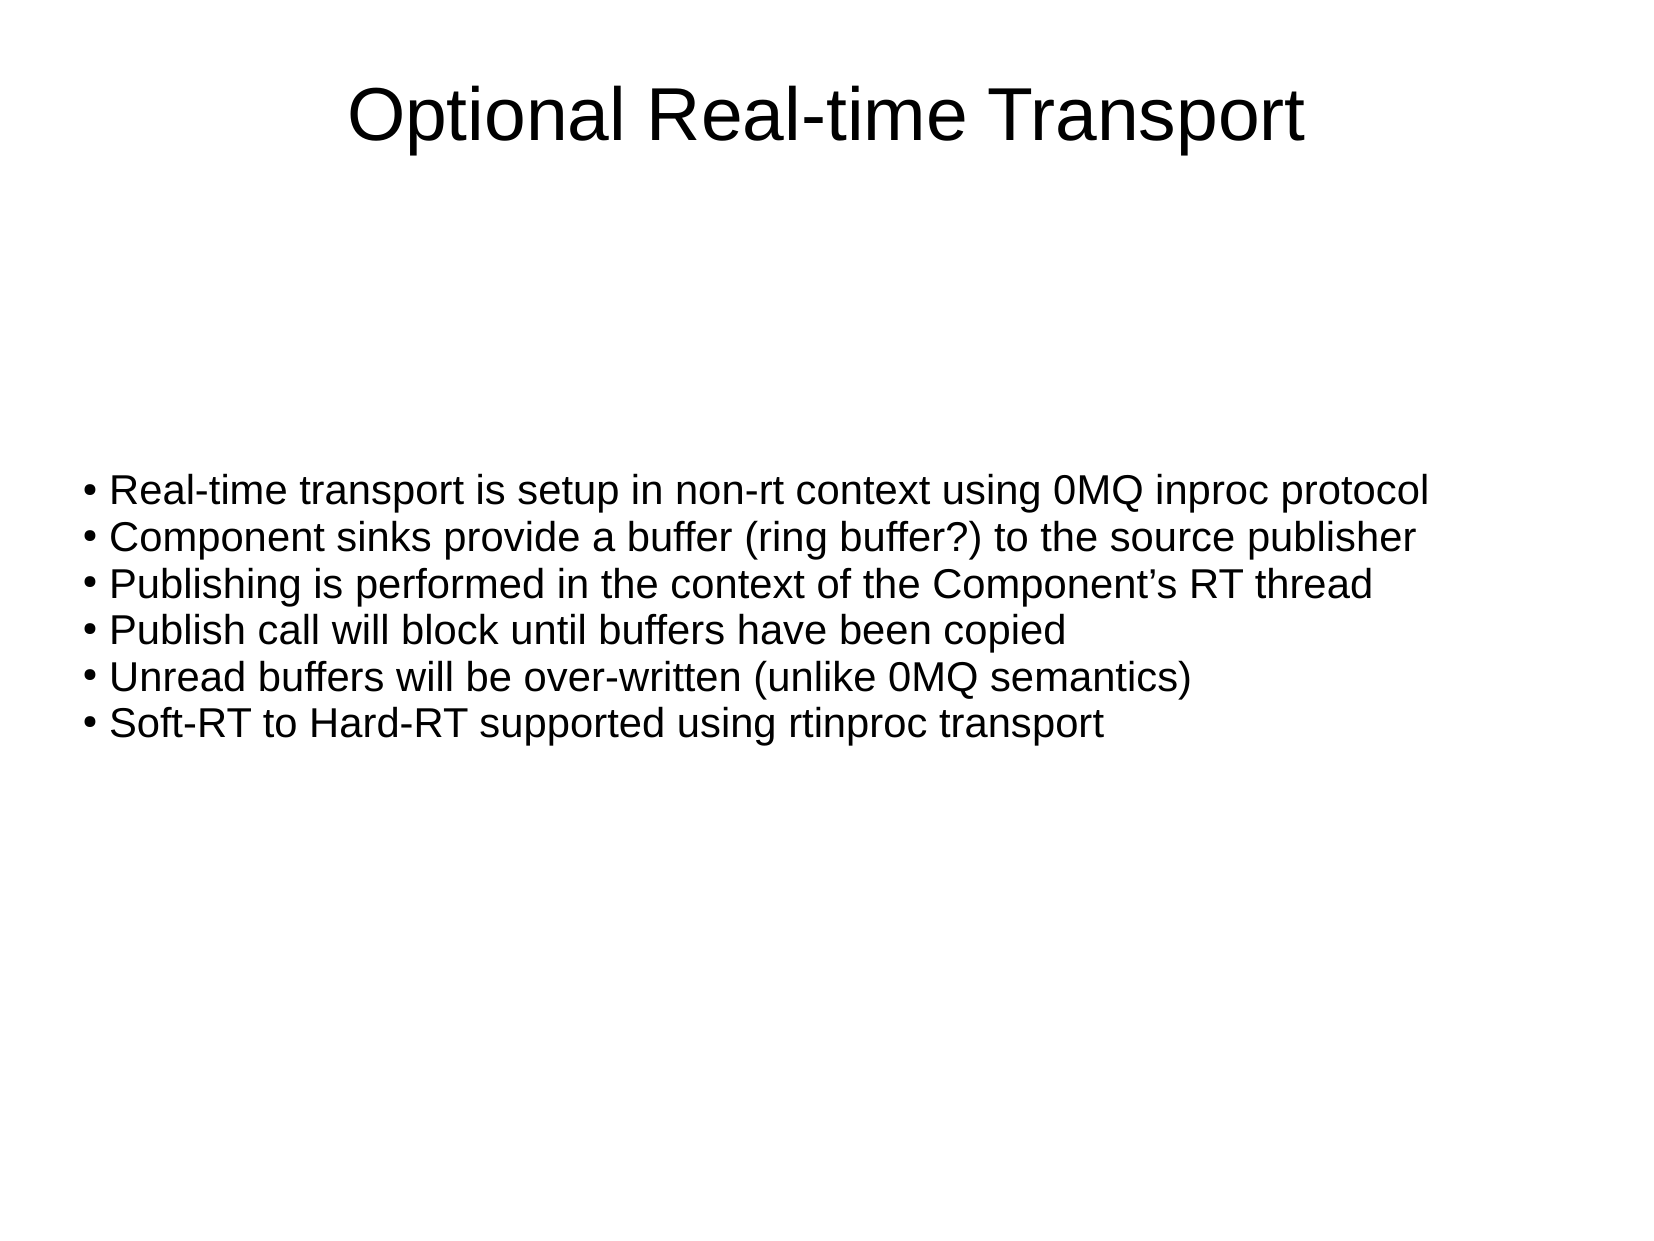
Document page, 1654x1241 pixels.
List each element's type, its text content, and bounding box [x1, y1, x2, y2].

title Optional Real-time Transport [82, 49, 1571, 181]
subtitle Real-time transport is setup in non-rt context using 0MQ inproc protocol Component sinks provide a buffer (ring buffer?) to the source publisher Publishing is performed in the context of the Component’s RT thread Publish call will block until buffers have been copied Unread buffers will be over-written (unlike 0MQ semantics) Soft-RT to Hard-RT supported using rtinproc transport [82, 195, 1571, 1066]
